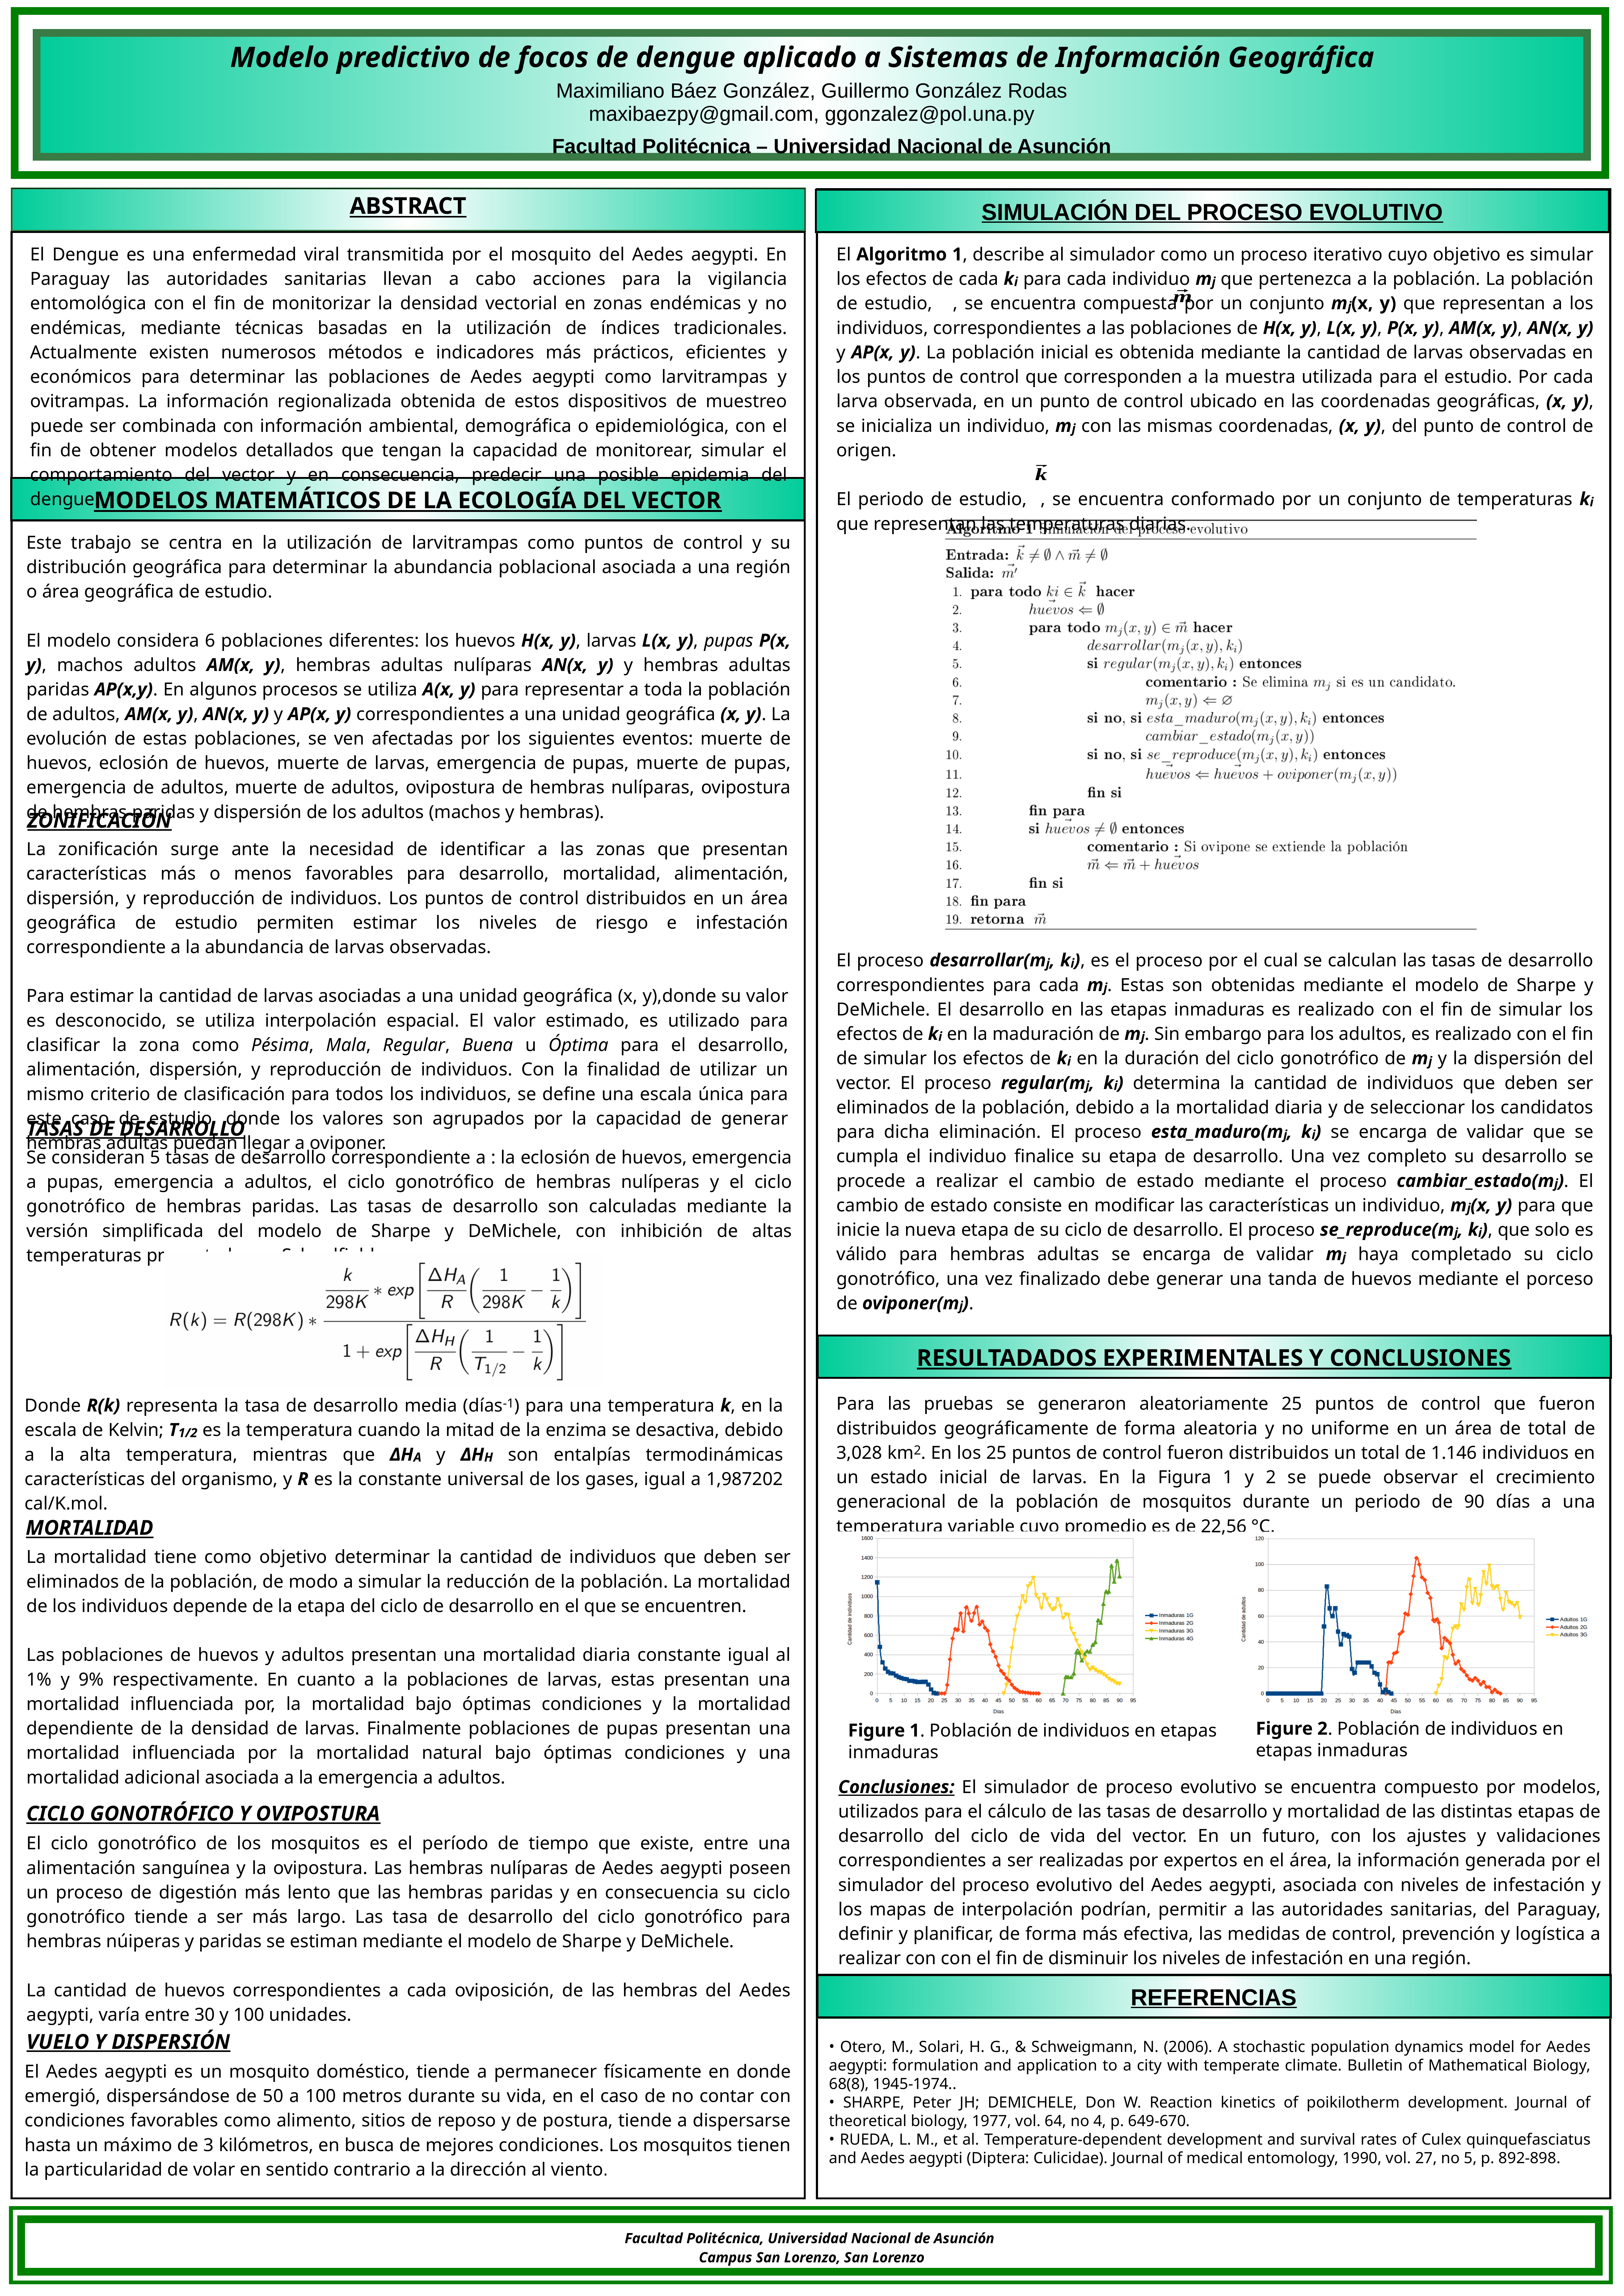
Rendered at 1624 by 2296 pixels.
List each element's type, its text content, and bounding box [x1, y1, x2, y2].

text_box ZONIFICACIÓN [93, 810, 99, 817]
text_box Para las pruebas se generaron aleatoriamente 25 puntos de control que fueron distribuidos geográficamente de forma aleatoria y no uniforme en un área de total de 3,028 km2. En los 25 puntos de control fueron distribuidos un total de 1.146 individuos en un estado inicial de larvas. En la Figura 1 y 2 se puede observar el crecimiento generacional de la población de mosquitos durante un periodo de 90 días a una temperatura variable cuyo promedio es de 22,56 °C. [832, 1388, 1600, 1520]
text_box TASAS DE DESARROLLO [128, 1113, 536, 1142]
text_box TASAS DE DESARROLLO [146, 1139, 213, 1142]
text_box El Aedes aegypti es un mosquito doméstico, tiende a permanecer físicamente en donde emergió, dispersándose de 50 a 100 metros durante su vida, en el caso de no contar con condiciones favorables como alimento, sitios de reposo y de postura, tiende a dispersarse hasta un máximo de 3 kilómetros, en busca de mejores condiciones. Los mosquitos tienen la particularidad de volar en sentido contrario a la dirección al viento. [20, 2056, 795, 2187]
text_box Figure 2. Población de individuos en etapas inmaduras [1251, 1714, 1602, 1763]
text_box Donde R(k) representa la tasa de desarrollo media (días-1) para una temperatura k, en la escala de Kelvin; T1/2 es la temperatura cuando la mitad de la enzima se desactiva, debido a la alta temperatura, mientras que ΔHA y ΔHH son entalpías termodinámicas características del organismo, y R es la constante universal de los gases, igual a 1,987202 cal/K.mol. [20, 1390, 795, 1509]
text_box TASAS DE DESARROLLO [126, 1139, 140, 1142]
chart [1039, 405, 1043, 414]
text_box La zonificación surge ante la necesidad de identificar a las zonas que presentan características más o menos favorables para desarrollo, mortalidad, alimentación, dispersión, y reproducción de individuos. Los puntos de control distribuidos en un área geográfica de estudio permiten estimar los niveles de riesgo e infestación correspondiente a la abundancia de larvas observadas. Para estimar la cantidad de larvas asociadas a una unidad geográfica (x, y),donde su valor es desconocido, se utiliza interpolación espacial. El valor estimado, es utilizado para clasificar la zona como Pésima, Mala, Regular, Buena u Óptima para el desarrollo, alimentación, dispersión, y reproducción de individuos. Con la finalidad de utilizar un mismo criterio de clasificación para todos los individuos, se define una escala única para este caso de estudio, donde los valores son agrupados por la capacidad de generar hembras adultas puedan llegar a oviponer. [22, 834, 795, 1112]
text_box El Algoritmo 1, describe al simulador como un proceso iterativo cuyo objetivo es simular los efectos de cada ki para cada individuo mj que pertenezca a la población. La población de estudio, , se encuentra compuesta por un conjunto mj(x, y) que representan a los individuos, correspondientes a las poblaciones de H(x, y), L(x, y), P(x, y), AM(x, y), AN(x, y) y AP(x, y). La población inicial es obtenida mediante la cantidad de larvas observadas en los puntos de control que corresponden a la muestra utilizada para el estudio. Por cada larva observada, en un punto de control ubicado en las coordenadas geográficas, (x, y), se inicializa un individuo, mj con las mismas coordenadas, (x, y), del punto de control de origen. El periodo de estudio, , se encuentra conformado por un conjunto de temperaturas ki que representan las temperaturas diarias. [832, 239, 1598, 513]
text_box Se consideran 5 tasas de desarrollo correspondiente a : la eclosión de huevos, emergencia a pupas, emergencia a adultos, el ciclo gonotrófico de hembras nulíperas y el ciclo gonotrófico de hembras paridas. Las tasas de desarrollo son calculadas mediante la versión simplificada del modelo de Sharpe y DeMichele, con inhibición de altas temperaturas presentado por Schoolfield. [22, 1142, 797, 1252]
chart [1167, 287, 1199, 307]
text_box TASAS DE DESARROLLO [7, 1113, 127, 1142]
chart [809, 1142, 815, 1154]
text_box TASAS DE DESARROLLO [215, 1139, 244, 1142]
text_box CICLO GONOTRÓFICO Y OVIPOSTURA [7, 1798, 536, 1827]
text_box El proceso desarrollar(mj, ki), es el proceso por el cual se calculan las tasas de desarrollo correspondientes para cada mj. Estas son obtenidas mediante el modelo de Sharpe y DeMichele. El desarrollo en las etapas inmaduras es realizado con el fin de simular los efectos de ki en la maduración de mj. Sin embargo para los adultos, es realizado con el fin de simular los efectos de ki en la duración del ciclo gonotrófico de mj y la dispersión del vector. El proceso regular(mj, ki) determina la cantidad de individuos que deben ser eliminados de la población, debido a la mortalidad diaria y de seleccionar los candidatos para dicha eliminación. El proceso esta_maduro(mj, ki) se encarga de validar que se cumpla el individuo finalice su etapa de desarrollo. Una vez completo su desarrollo se procede a realizar el cambio de estado mediante el proceso cambiar_estado(mj). El cambio de estado consiste en modificar las características un individuo, mj(x, y) para que inicie la nueva etapa de su ciclo de desarrollo. El proceso se_reproduce(mj, ki), que solo es válido para hembras adultas se encarga de validar mj haya completado su ciclo gonotrófico, una vez finalizado debe generar una tanda de huevos mediante el porceso de oviponer(mj). [832, 945, 1598, 1332]
text_box Figure 1. Población de individuos en etapas inmaduras [843, 1716, 1226, 1764]
picture [1232, 1532, 1593, 1722]
text_box El Dengue es una enfermedad viral transmitida por el mosquito del Aedes aegypti. En Paraguay las autoridades sanitarias llevan a cabo acciones para la vigilancia entomológica con el fin de monitorizar la densidad vectorial en zonas endémicas y no endémicas, mediante técnicas basadas en la utilización de índices tradicionales. Actualmente existen numerosos métodos e indicadores más prácticos, eficientes y económicos para determinar las poblaciones de Aedes aegypti como larvitrampas y ovitrampas. La información regionalizada obtenida de estos dispositivos de muestreo puede ser combinada con información ambiental, demográfica o epidemiológica, con el fin de obtener modelos detallados que tengan la capacidad de monitorear, simular el comportamiento del vector y en consecuencia, predecir una posible epidemia del dengue. [25, 239, 792, 475]
picture [932, 513, 1496, 934]
text_box MODELOS MATEMÁTICOS DE LA ECOLOGÍA DEL VECTOR [11, 478, 805, 521]
text_box TASAS DE DESARROLLO [234, 1123, 241, 1133]
chart [1029, 465, 1055, 485]
text_box REFERENCIAS [817, 1975, 1611, 2017]
picture [838, 1531, 1199, 1722]
text_box Modelo predictivo de focos de dengue aplicado a Sistemas de Información Geográfica [27, 36, 1580, 75]
text_box Otero, M., Solari, H. G., & Schweigmann, N. (2006). A stochastic population dynamics model for Aedes aegypti: formulation and application to a city with temperate climate. Bulletin of Mathematical Biology, 68(8), 1945-1974.. SHARPE, Peter JH; DEMICHELE, Don W. Reaction kinetics of poikilotherm development. Journal of theoretical biology, 1977, vol. 64, no 4, p. 649-670. RUEDA, L. M., et al. Temperature-dependent development and survival rates of Culex quinquefasciatus and Aedes aegypti (Diptera: Culicidae). Journal of medical entomology, 1990, vol. 27, no 5, p. 892-898. [810, 2020, 1610, 2169]
text_box Maximiliano Báez González, Guillermo González Rodas maxibaezpy@gmail.com, ggonzalez@pol.una.py [45, 77, 1578, 135]
text_box Este trabajo se centra en la utilización de larvitrampas como puntos de control y su distribución geográfica para determinar la abundancia poblacional asociada a una región o área geográfica de estudio. El modelo considera 6 poblaciones diferentes: los huevos H(x, y), larvas L(x, y), pupas P(x, y), machos adultos AM(x, y), hembras adultas nulíparas AN(x, y) y hembras adultas paridas AP(x,y). En algunos procesos se utiliza A(x, y) para representar a toda la población de adultos, AM(x, y), AN(x, y) y AP(x, y) correspondientes a una unidad geográfica (x, y). La evolución de estas poblaciones, se ven afectadas por los siguientes eventos: muerte de huevos, eclosión de huevos, muerte de larvas, emergencia de pupas, muerte de pupas, emergencia de adultos, muerte de adultos, ovipostura de hembras nulíparas, ovipostura de hembras paridas y dispersión de los adultos (machos y hembras). [22, 527, 795, 805]
text_box TASAS DE DESARROLLO [121, 1116, 127, 1123]
text_box La mortalidad tiene como objetivo determinar la cantidad de individuos que deben ser eliminados de la población, de modo a simular la reducción de la población. La mortalidad de los individuos depende de la etapa del ciclo de desarrollo en el que se encuentren. Las poblaciones de huevos y adultos presentan una mortalidad diaria constante igual al 1% y 9% respectivamente. En cuanto a la poblaciones de larvas, estas presentan una mortalidad influenciada por, la mortalidad bajo óptimas condiciones y la mortalidad dependiente de la densidad de larvas. Finalmente poblaciones de pupas presentan una mortalidad influenciada por la mortalidad natural bajo óptimas condiciones y una mortalidad adicional asociada a la emergencia a adultos. [22, 1542, 795, 1778]
text_box [817, 1975, 1611, 2018]
text_box ZONIFICACIÓN [374, 809, 379, 817]
text_box TASAS DE DESARROLLO [229, 1116, 234, 1123]
text_box ABSTRACT [11, 188, 805, 231]
text_box [87, 75, 1537, 77]
picture [164, 1251, 602, 1389]
text_box TASAS DE DESARROLLO [240, 1116, 245, 1123]
text_box [36, 33, 1587, 157]
text_box TASAS DE DESARROLLO [262, 1116, 267, 1123]
text_box ZONIFICACIÓN [29, 809, 34, 815]
text_box TASAS DE DESARROLLO [67, 1139, 124, 1142]
text_box TASAS DE DESARROLLO [29, 1139, 66, 1142]
text_box SIMULACIÓN DEL PROCESO EVOLUTIVO [816, 190, 1609, 232]
text_box ZONIFICACIÓN [309, 809, 314, 817]
picture [932, 521, 935, 524]
text_box TASAS DE DESARROLLO [124, 1124, 130, 1133]
text_box VUELO Y DISPERSIÓN [7, 2026, 536, 2056]
text_box ZONIFICACIÓN [8, 805, 537, 834]
text_box Facultad Politécnica – Universidad Nacional de Asunción [330, 135, 1334, 156]
text_box El ciclo gonotrófico de los mosquitos es el período de tiempo que existe, entre una alimentación sanguínea y la ovipostura. Las hembras nulíparas de Aedes aegypti poseen un proceso de digestión más lento que las hembras paridas y en consecuencia su ciclo gonotrófico tiende a ser más largo. Las tasa de desarrollo del ciclo gonotrófico para hembras núiperas y paridas se estiman mediante el modelo de Sharpe y DeMichele. La cantidad de huevos correspondientes a cada oviposición, de las hembras del Aedes aegypti, varía entre 30 y 100 unidades. [22, 1828, 795, 2022]
text_box ZONIFICACIÓN [42, 815, 49, 825]
text_box TASAS DE DESARROLLO [126, 1124, 140, 1137]
text_box ZONIFICACIÓN [216, 809, 221, 817]
text_box Conclusiones: El simulador de proceso evolutivo se encuentra compuesto por modelos, utilizados para el cálculo de las tasas de desarrollo y mortalidad de las distintas etapas de desarrollo del ciclo de vida del vector. En un futuro, con los ajustes y validaciones correspondientes a ser realizadas por expertos en el área, la información generada por el simulador del proceso evolutivo del Aedes aegypti, asociada con niveles de infestación y los mapas de interpolación podrían, permitir a las autoridades sanitarias, del Paraguay, definir y planificar, de forma más efectiva, las medidas de control, prevención y logística a realizar con con el fin de disminuir los niveles de infestación en una región. [833, 1771, 1605, 1965]
text_box ZONIFICACIÓN [168, 809, 173, 817]
text_box MORTALIDAD [6, 1512, 535, 1542]
text_box TASAS DE DESARROLLO [496, 1116, 501, 1123]
text_box Facultad Politécnica, Universidad Nacional de Asunción Campus San Lorenzo, San Lorenzo [27, 2226, 1597, 2264]
text_box RESULTADADOS EXPERIMENTALES Y CONCLUSIONES [817, 1335, 1611, 1378]
